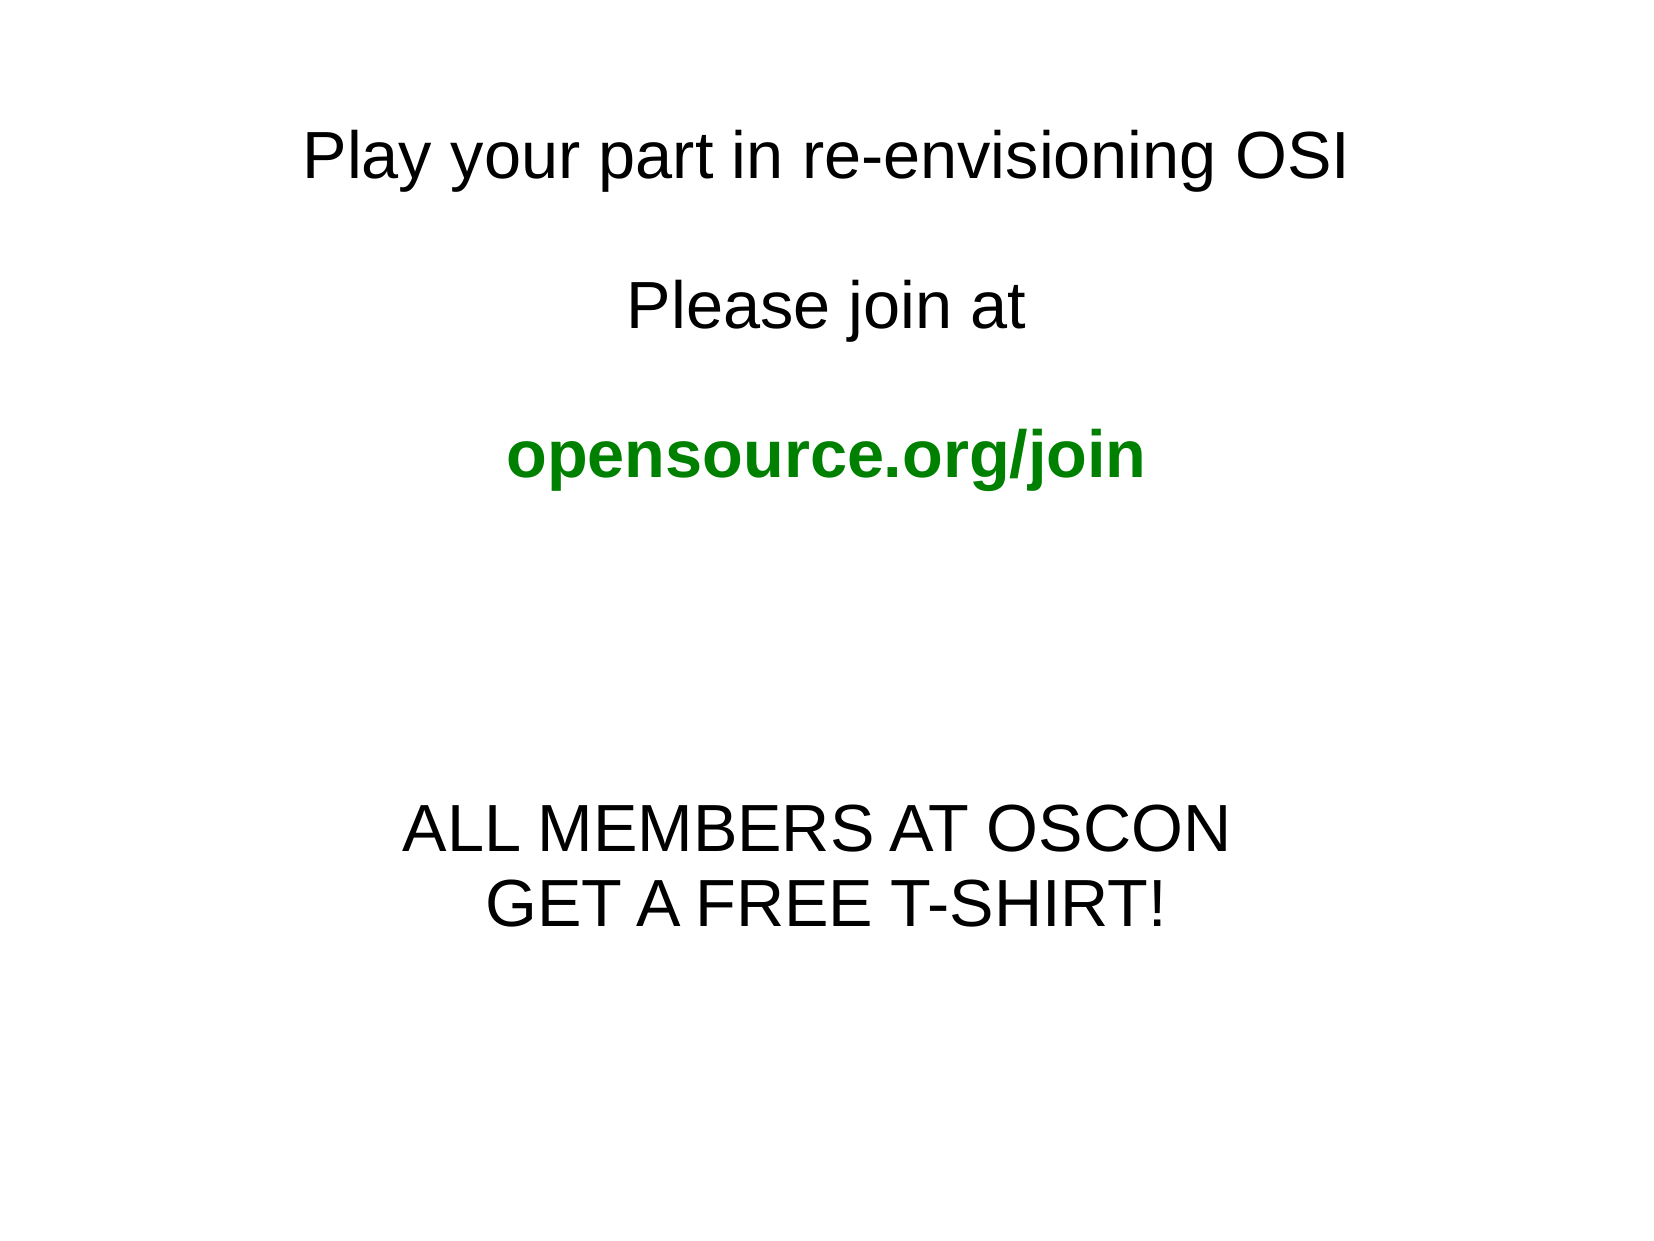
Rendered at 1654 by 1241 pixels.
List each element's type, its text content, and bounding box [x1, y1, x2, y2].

subtitle Play your part in re-envisioning OSI Please join at opensource.org/join ALL MEMBERS AT OSCON GET A FREE T-SHIRT! [82, 49, 1571, 1010]
